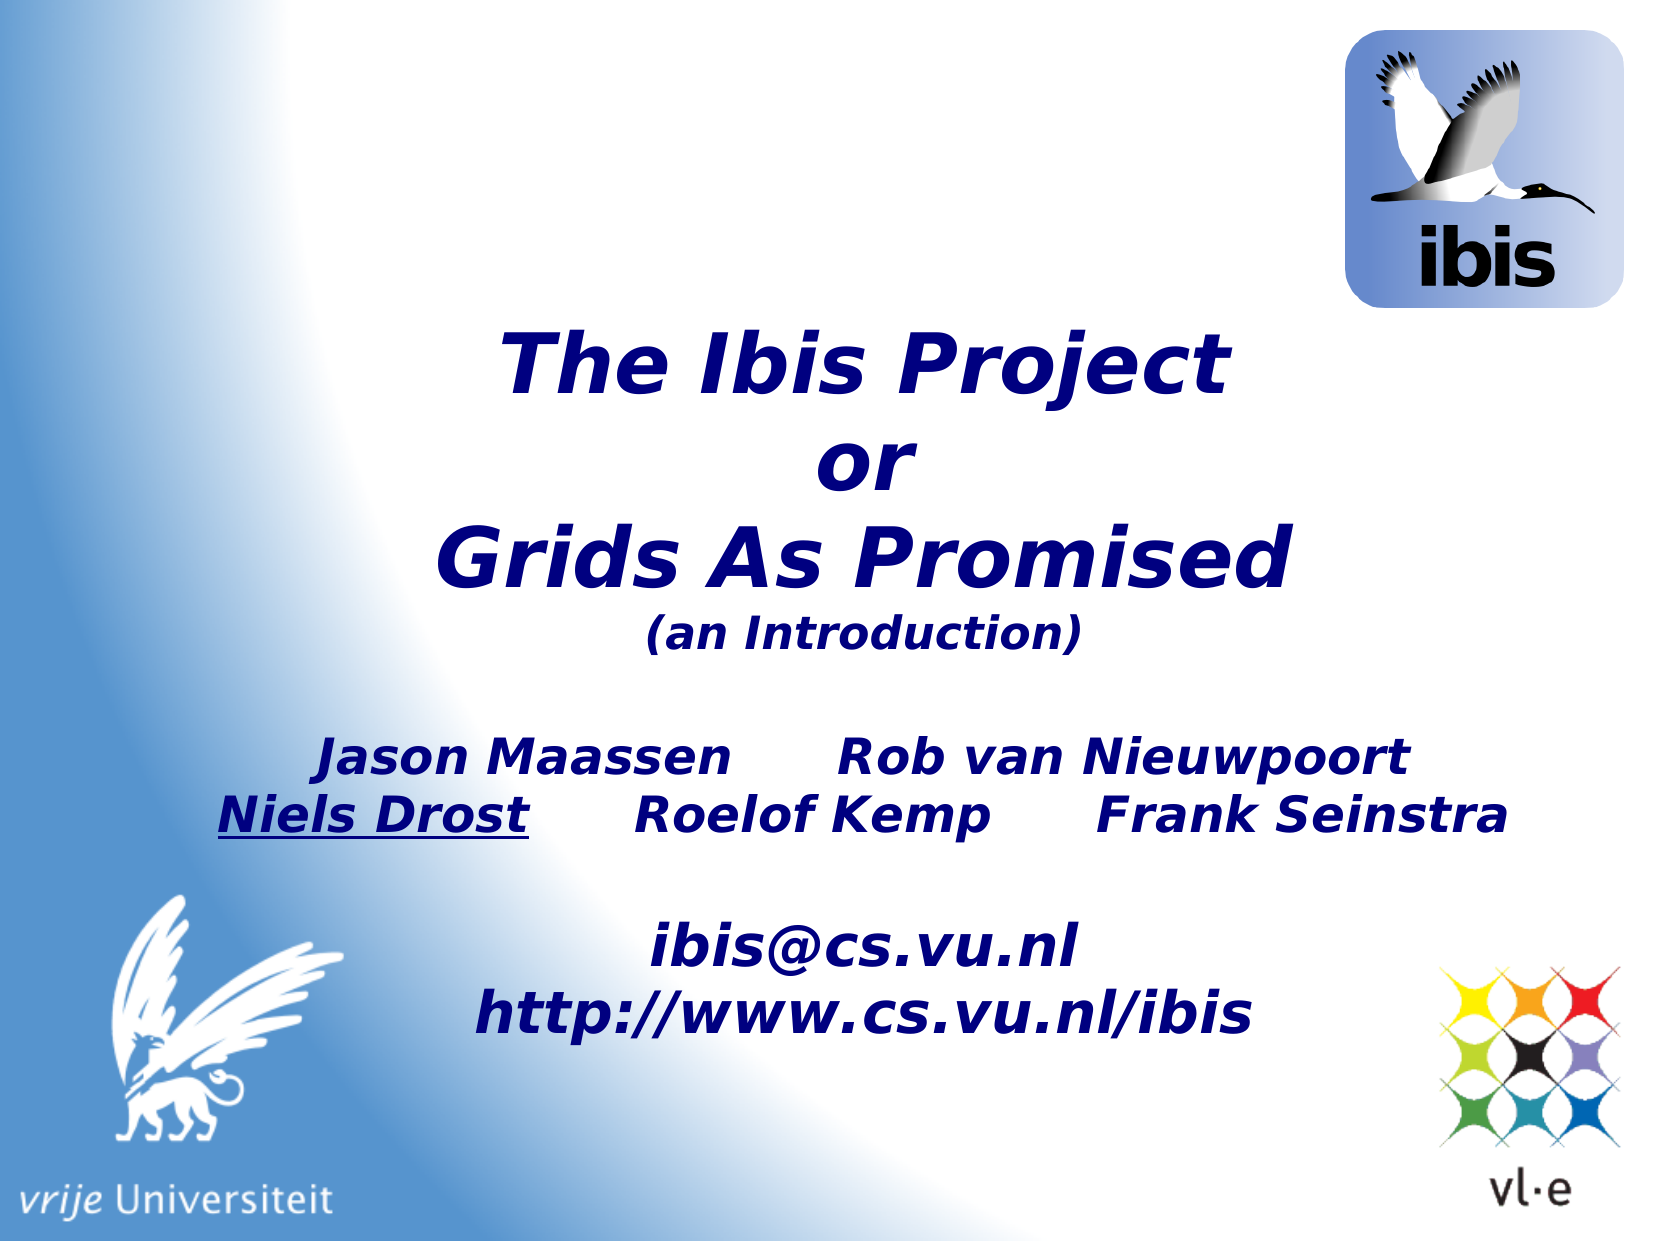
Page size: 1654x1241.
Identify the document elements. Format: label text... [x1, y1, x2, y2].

title The Ibis Project or Grids As Promised (an Introduction) Jason Maassen Rob van Nieuwpoort Niels Drost Roelof Kemp Frank Seinstra ibis@cs.vu.nl http://www.cs.vu.nl/ibis [158, 316, 1571, 1048]
picture [0, 0, 1654, 1241]
